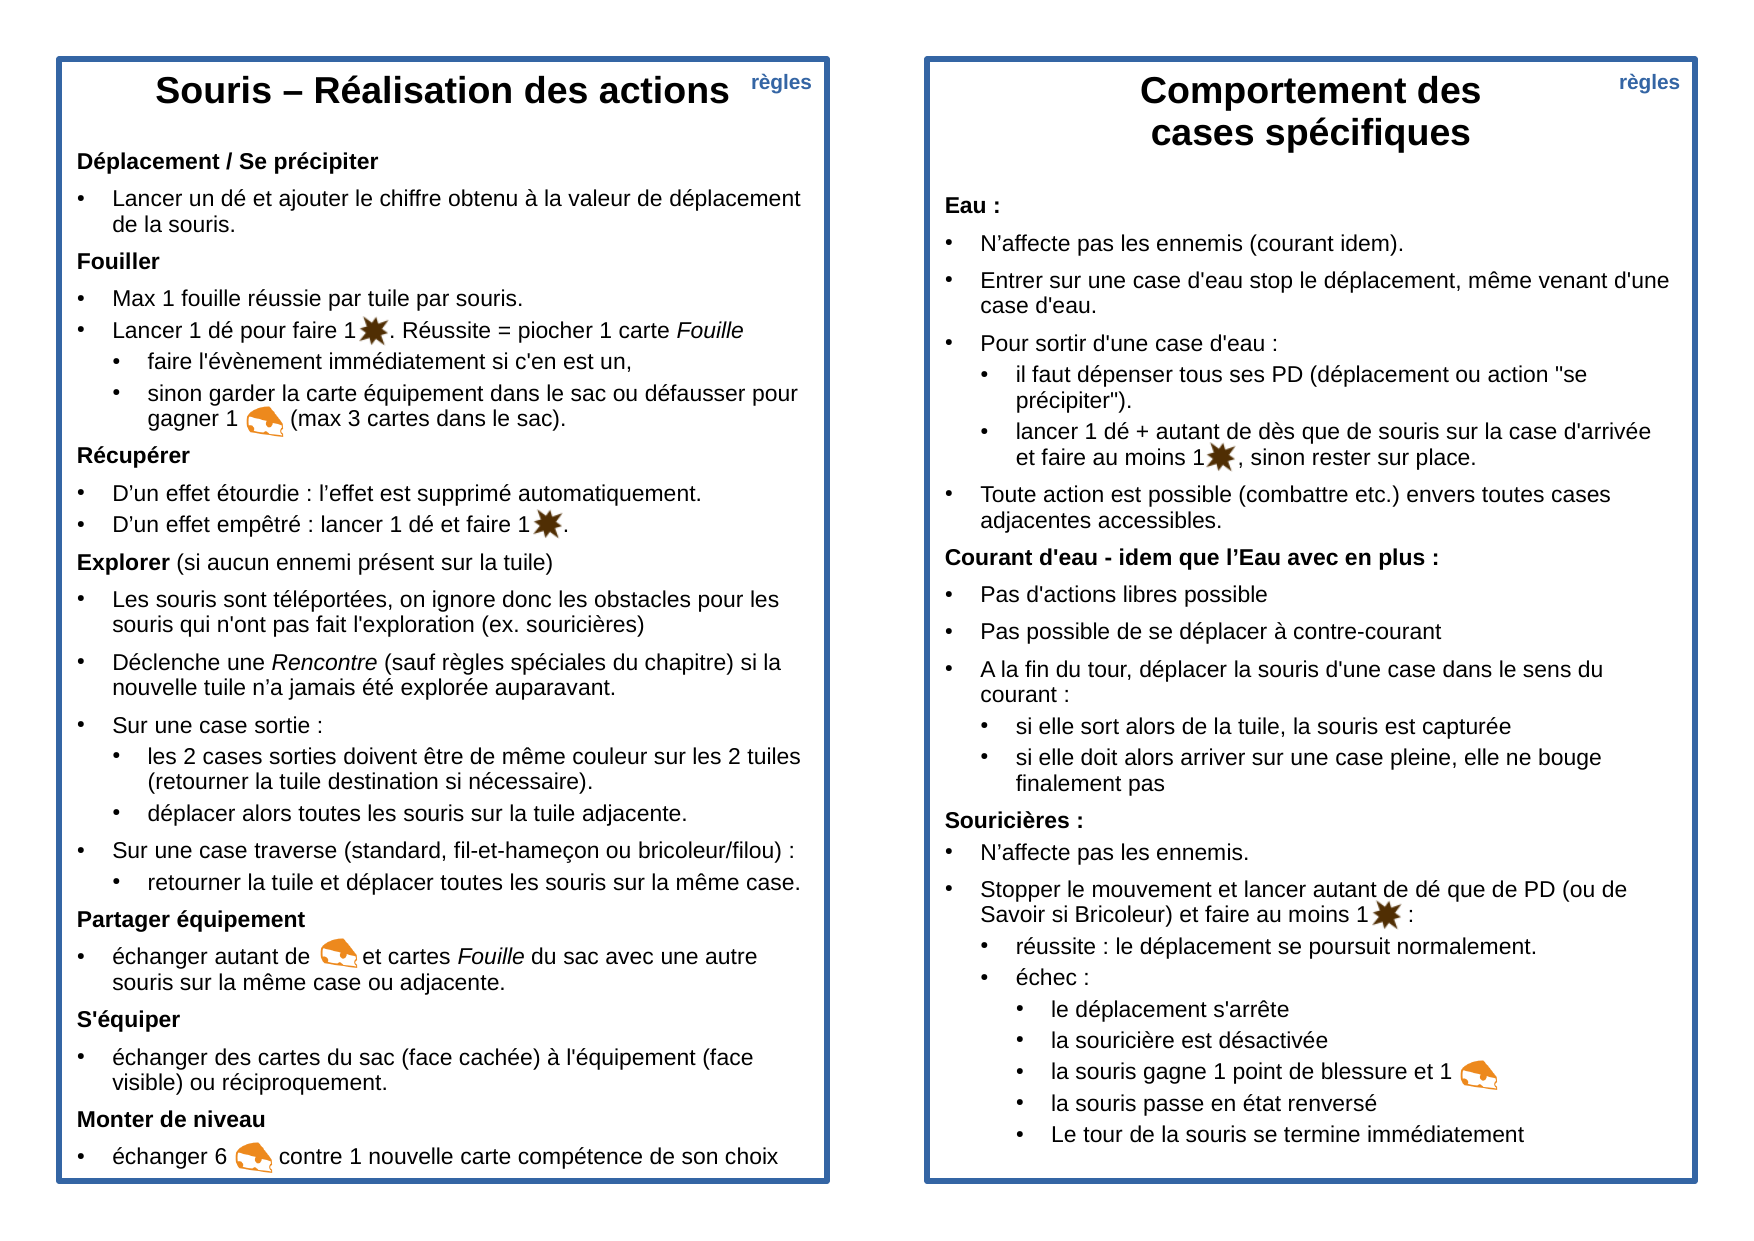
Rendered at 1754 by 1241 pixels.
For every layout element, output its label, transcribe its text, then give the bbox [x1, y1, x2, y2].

picture [531, 507, 563, 539]
picture [244, 403, 287, 439]
picture [233, 1139, 276, 1175]
text_box Comportement des cases spécifiques Eau : N’affecte pas les ennemis (courant idem). Entrer sur une case d'eau stop le déplacement, même venant d'une case d'eau. Pour sortir d'une case d'eau : il faut dépenser tous ses PD (déplacement ou action "se précipiter"). lancer 1 dé + autant de dès que de souris sur la case d'arrivée et faire au moins 1 , sinon rester sur place. Toute action est possible (combattre etc.) envers toutes cases adjacentes accessibles. Courant d'eau - idem que l’Eau avec en plus : Pas d'actions libres possible Pas possible de se déplacer à contre-courant A la fin du tour, déplacer la souris d'une case dans le sens du courant : si elle sort alors de la tuile, la souris est capturée si elle doit alors arriver sur une case pleine, elle ne bouge finalement pas Souricières : N’affecte pas les ennemis. Stopper le mouvement et lancer autant de dé que de PD (ou de Savoir si Bricoleur) et faire au moins 1 : réussite : le déplacement se poursuit normalement. échec : le déplacement s'arrête la souricière est désactivée la souris gagne 1 point de blessure et 1 la souris passe en état renversé Le tour de la souris se termine immédiatement [927, 59, 1695, 1182]
picture [1204, 440, 1236, 472]
picture [318, 935, 361, 970]
text_box règles [649, 59, 827, 107]
picture [1370, 898, 1402, 931]
text_box Souris – Réalisation des actions Déplacement / Se précipiter Lancer un dé et ajouter le chiffre obtenu à la valeur de déplacement de la souris. Fouiller Max 1 fouille réussie par tuile par souris. Lancer 1 dé pour faire 1 . Réussite = piocher 1 carte Fouille faire l'évènement immédiatement si c'en est un, sinon garder la carte équipement dans le sac ou défausser pour gagner 1 (max 3 cartes dans le sac). Récupérer D’un effet étourdie : l’effet est supprimé automatiquement. D’un effet empêtré : lancer 1 dé et faire 1 . Explorer (si aucun ennemi présent sur la tuile) Les souris sont téléportées, on ignore donc les obstacles pour les souris qui n'ont pas fait l'exploration (ex. souricières) Déclenche une Rencontre (sauf règles spéciales du chapitre) si la nouvelle tuile n’a jamais été explorée auparavant. Sur une case sortie : les 2 cases sorties doivent être de même couleur sur les 2 tuiles (retourner la tuile destination si nécessaire). déplacer alors toutes les souris sur la tuile adjacente. Sur une case traverse (standard, fil-et-hameçon ou bricoleur/filou) : retourner la tuile et déplacer toutes les souris sur la même case. Partager équipement échanger autant de et cartes Fouille du sac avec une autre souris sur la même case ou adjacente. S'équiper échanger des cartes du sac (face cachée) à l'équipement (face visible) ou réciproquement. Monter de niveau échanger 6 contre 1 nouvelle carte compétence de son choix [59, 59, 827, 1182]
text_box règles [1517, 59, 1695, 107]
picture [357, 314, 389, 346]
picture [1458, 1057, 1501, 1092]
